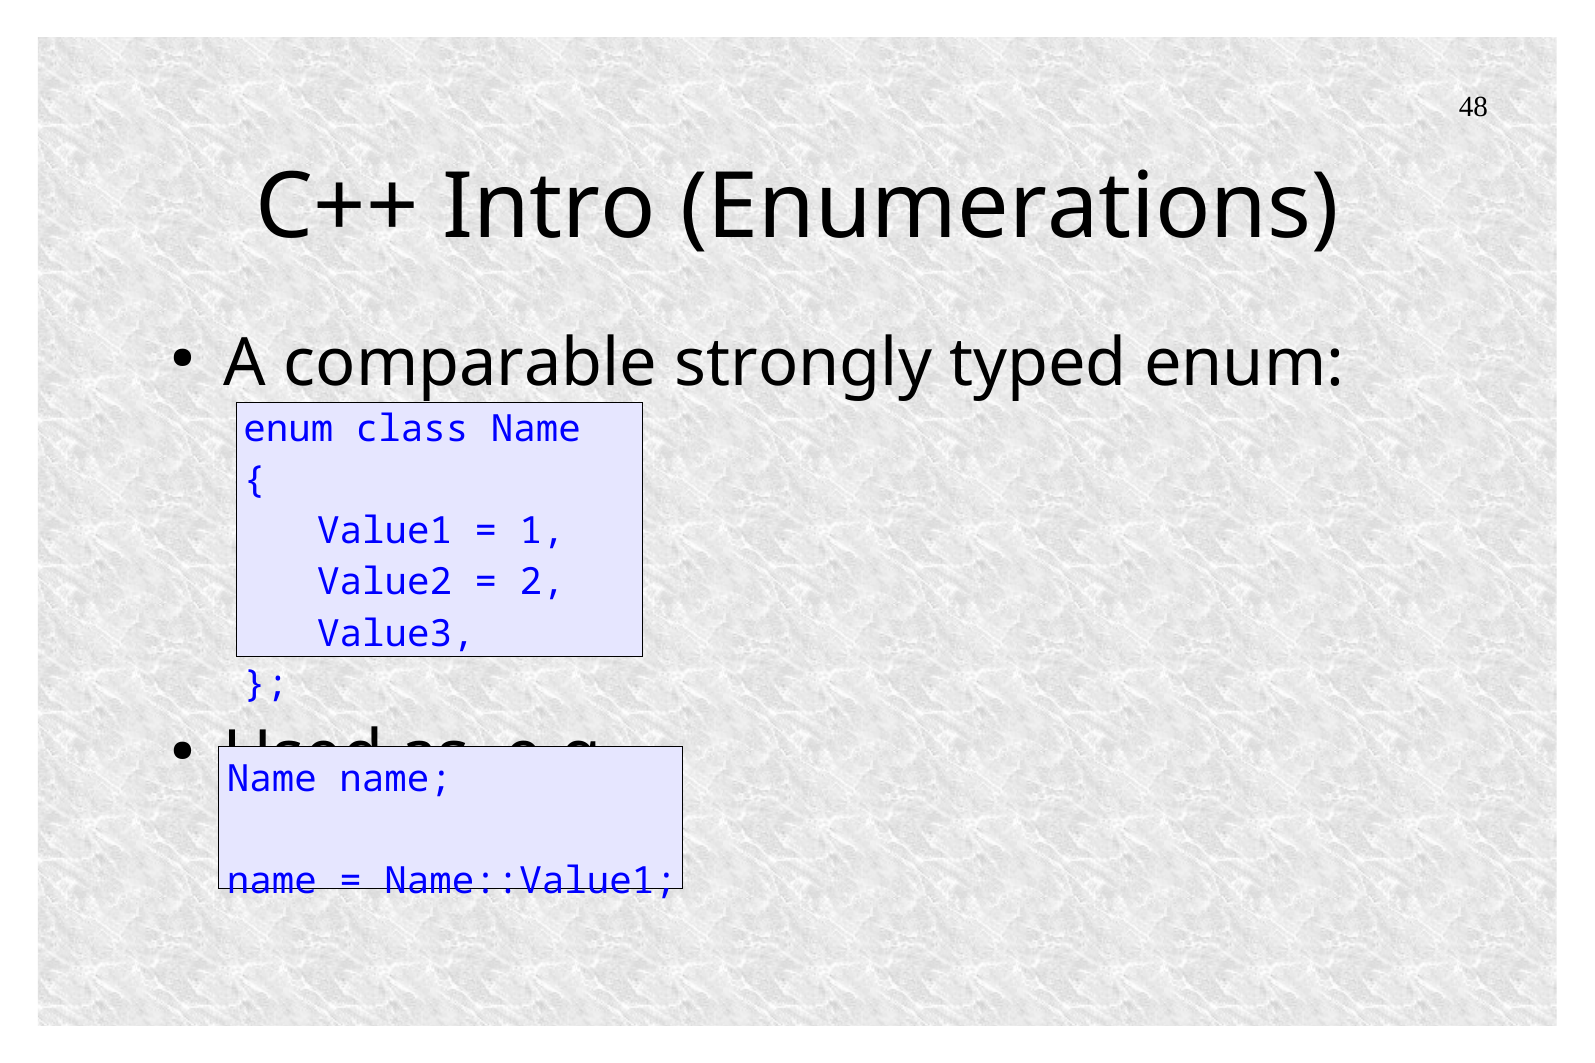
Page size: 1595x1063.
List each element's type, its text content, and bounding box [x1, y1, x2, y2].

text_box [218, 746, 683, 889]
list A comparable strongly typed enum: Used as, e.g., [152, 314, 1450, 937]
text_box enum class Name { Value1 = 1, Value2 = 2, Value3, }; [243, 401, 1130, 672]
text_box Name name; name = Name::Value1; [226, 751, 1113, 1022]
picture [37, 37, 1557, 1026]
title C++ Intro (Enumerations) [149, 119, 1447, 285]
